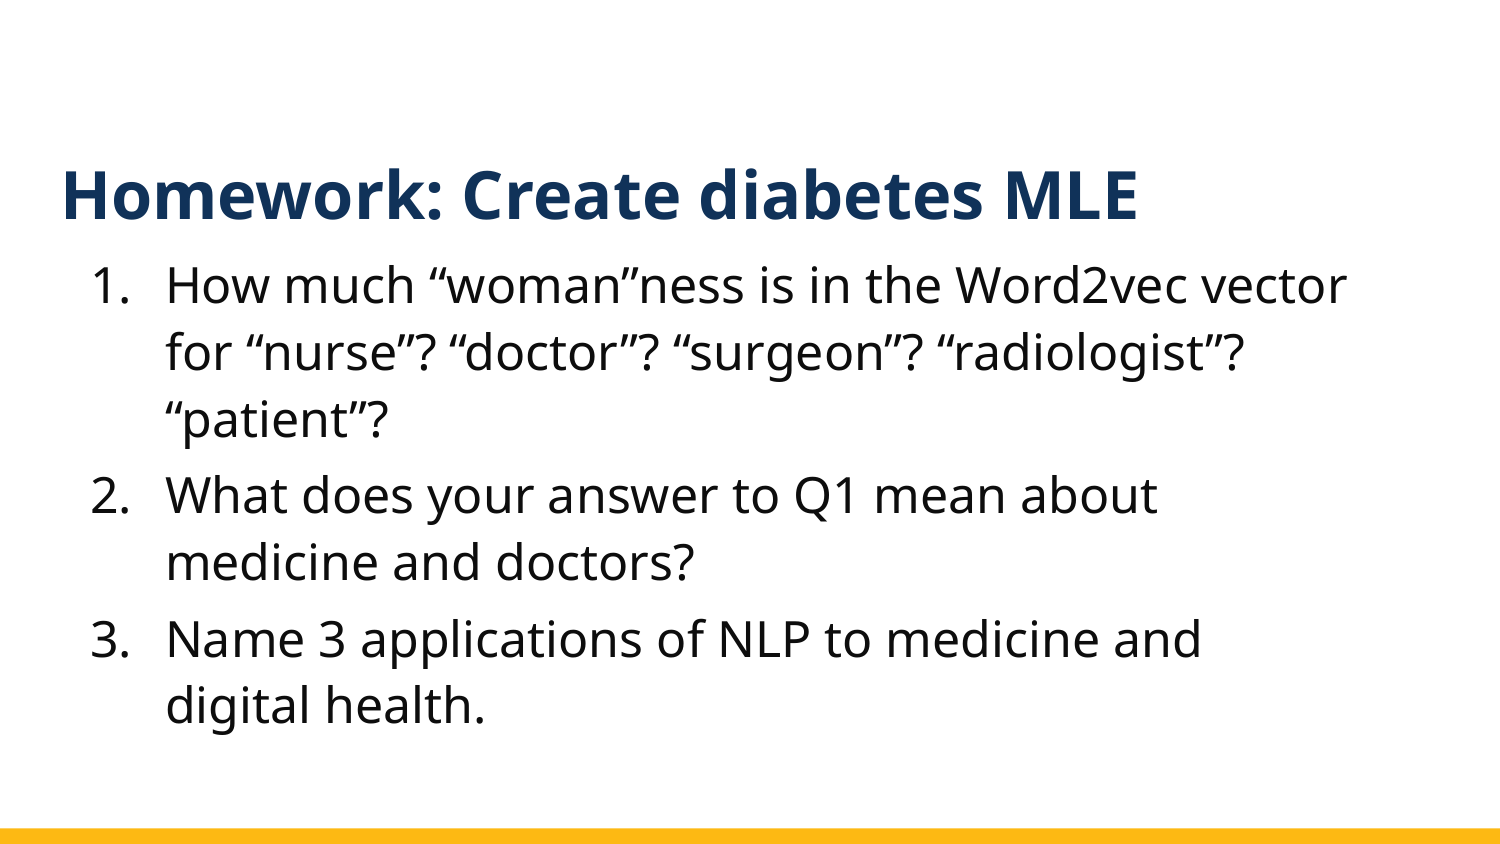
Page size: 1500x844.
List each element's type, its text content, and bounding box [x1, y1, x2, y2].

text_box How much “woman”ness is in the Word2vec vector for “nurse”? “doctor”? “surgeon”? “radiologist”? “patient”? What does your answer to Q1 mean about medicine and doctors? Name 3 applications of NLP to medicine and digital health. [75, 161, 1372, 579]
title Homework: Create diabetes MLE [45, 0, 1470, 241]
